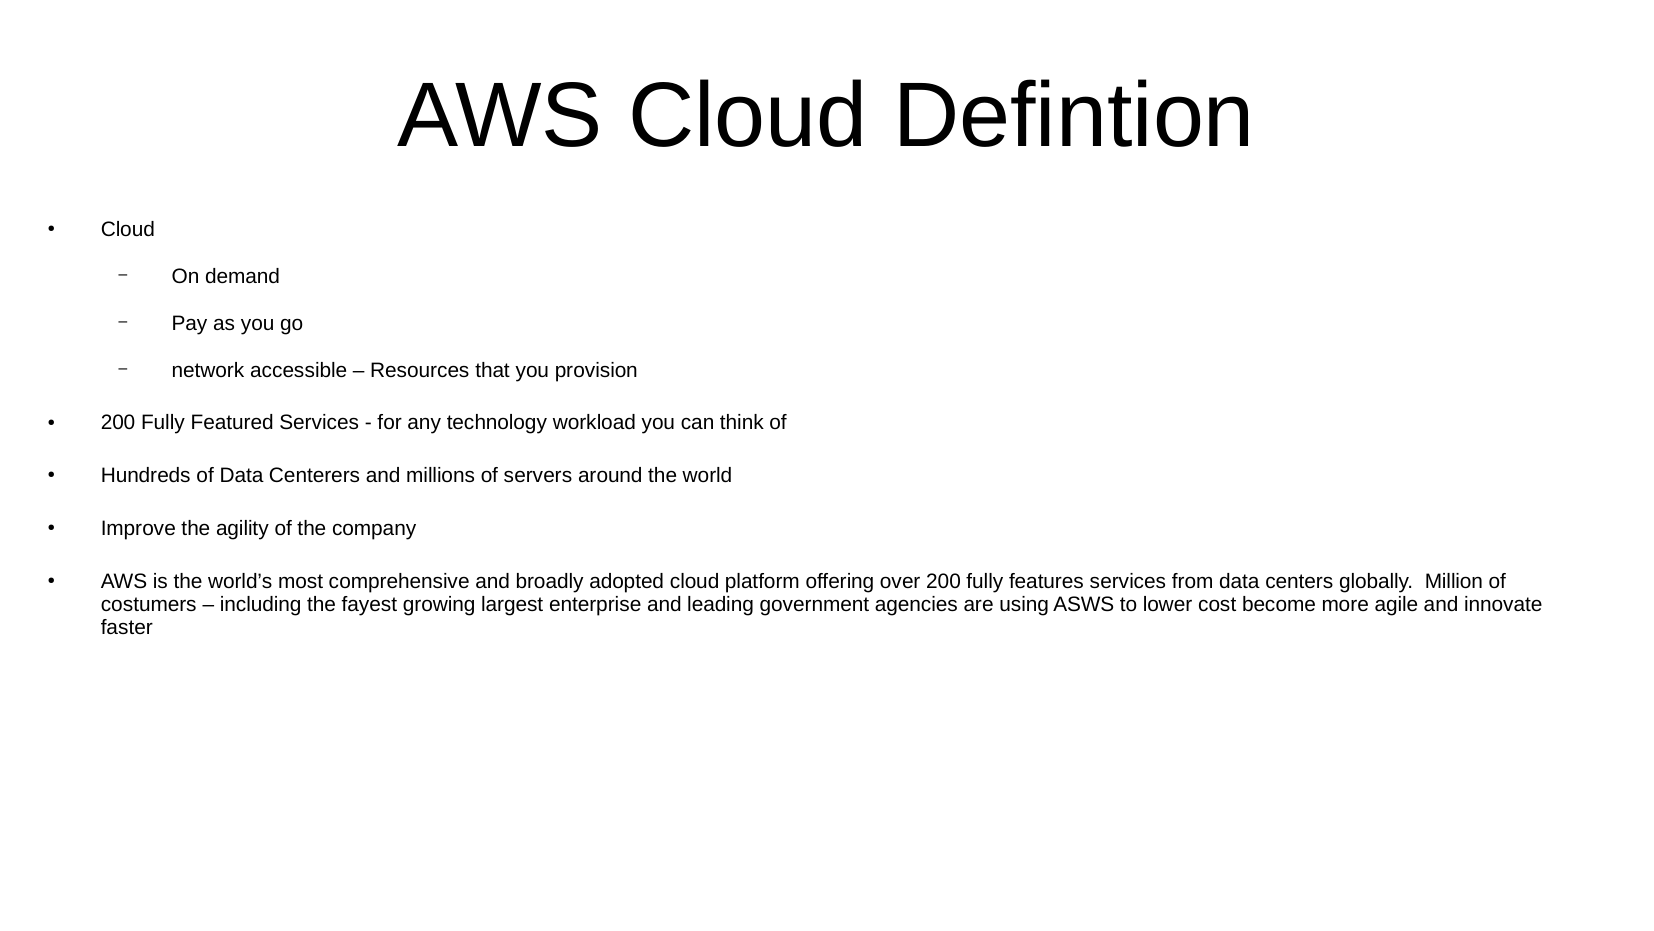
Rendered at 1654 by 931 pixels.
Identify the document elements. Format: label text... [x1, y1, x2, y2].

title AWS Cloud Defintion [82, 37, 1571, 193]
list Cloud On demand Pay as you go network accessible – Resources that you provision 200 Fully Featured Services - for any technology workload you can think of Hundreds of Data Centerers and millions of servers around the world Improve the agility of the company AWS is the world’s most comprehensive and broadly adopted cloud platform offering over 200 fully features services from data centers globally. Million of costumers – including the fayest growing largest enterprise and leading government agencies are using ASWS to lower cost become more agile and innovate faster [30, 217, 1571, 901]
